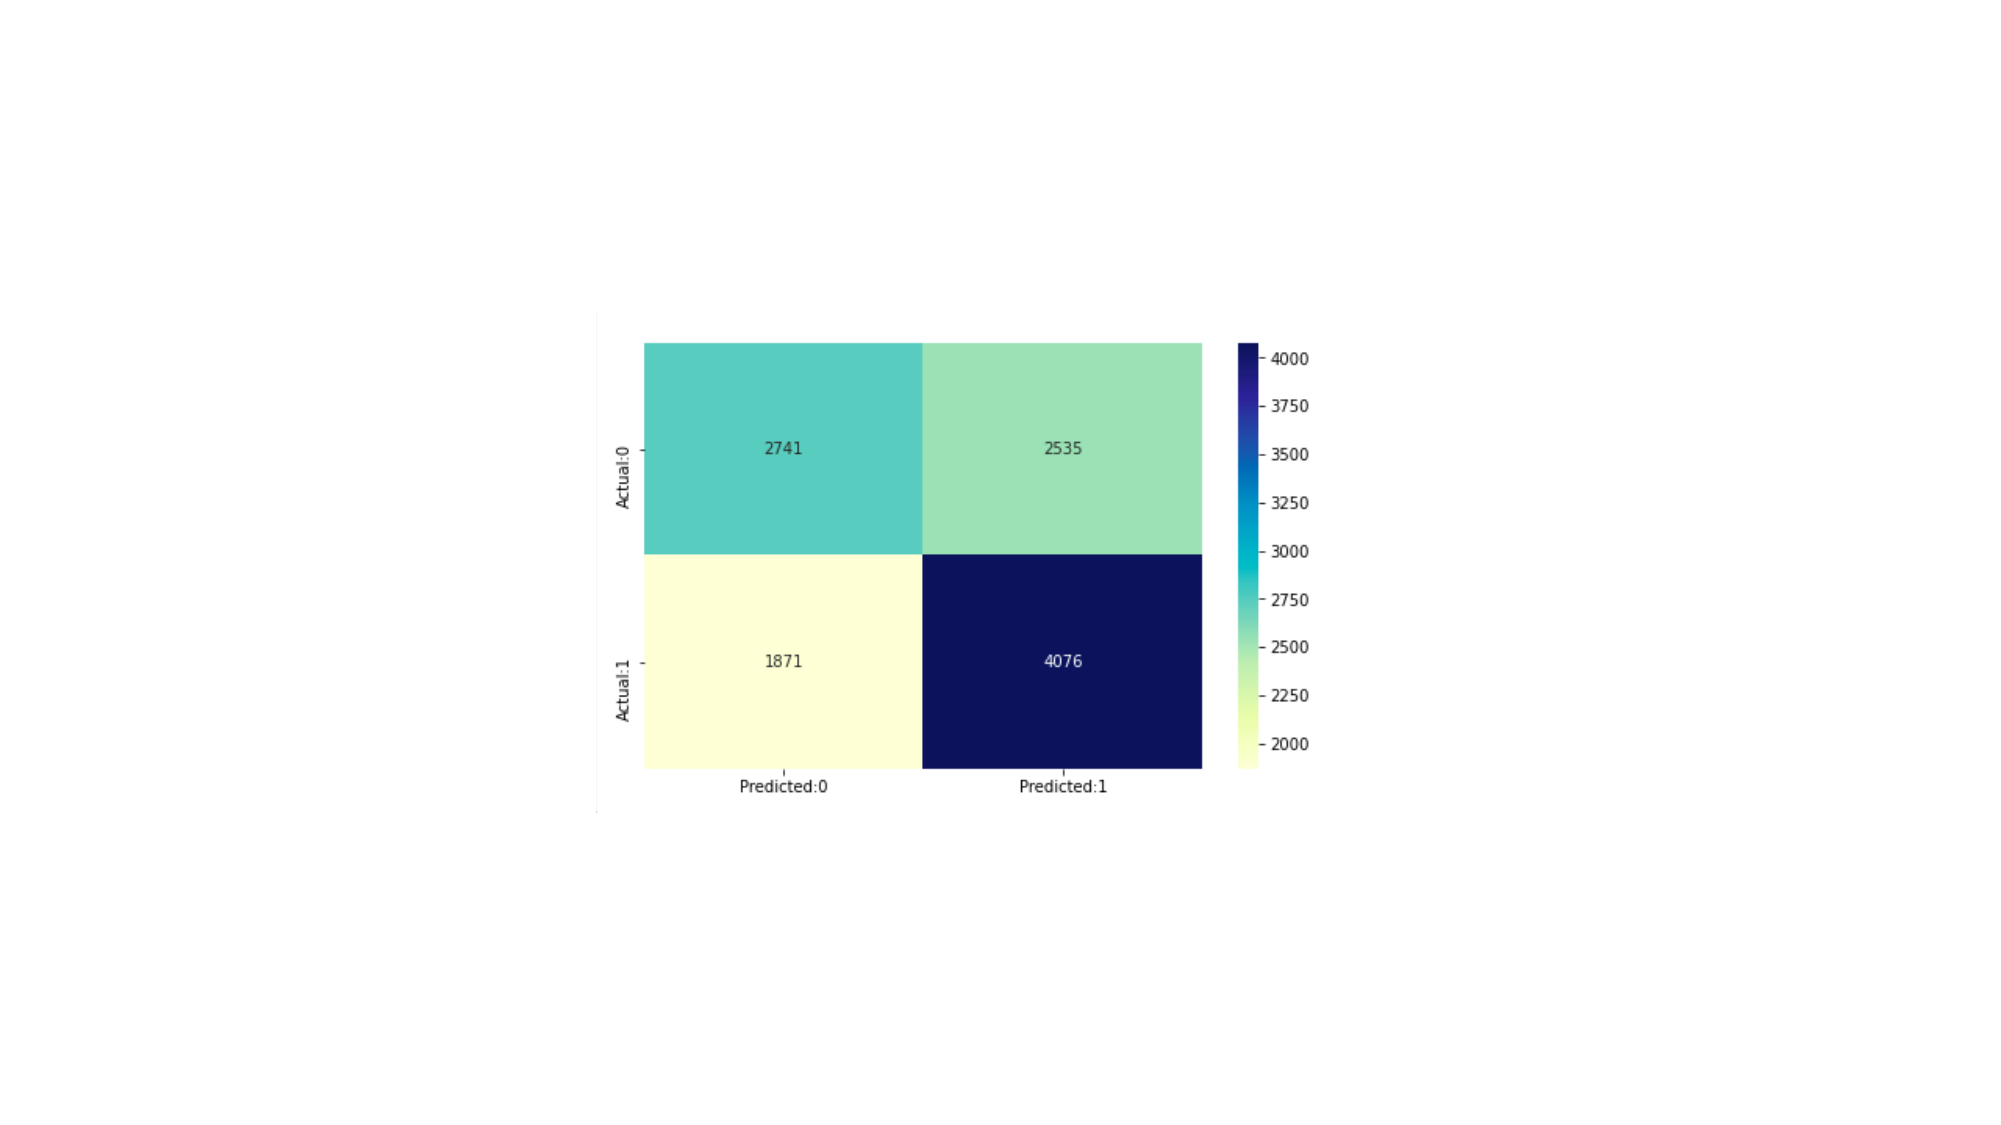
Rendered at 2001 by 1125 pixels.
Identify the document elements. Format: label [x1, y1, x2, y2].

picture [596, 312, 1404, 813]
